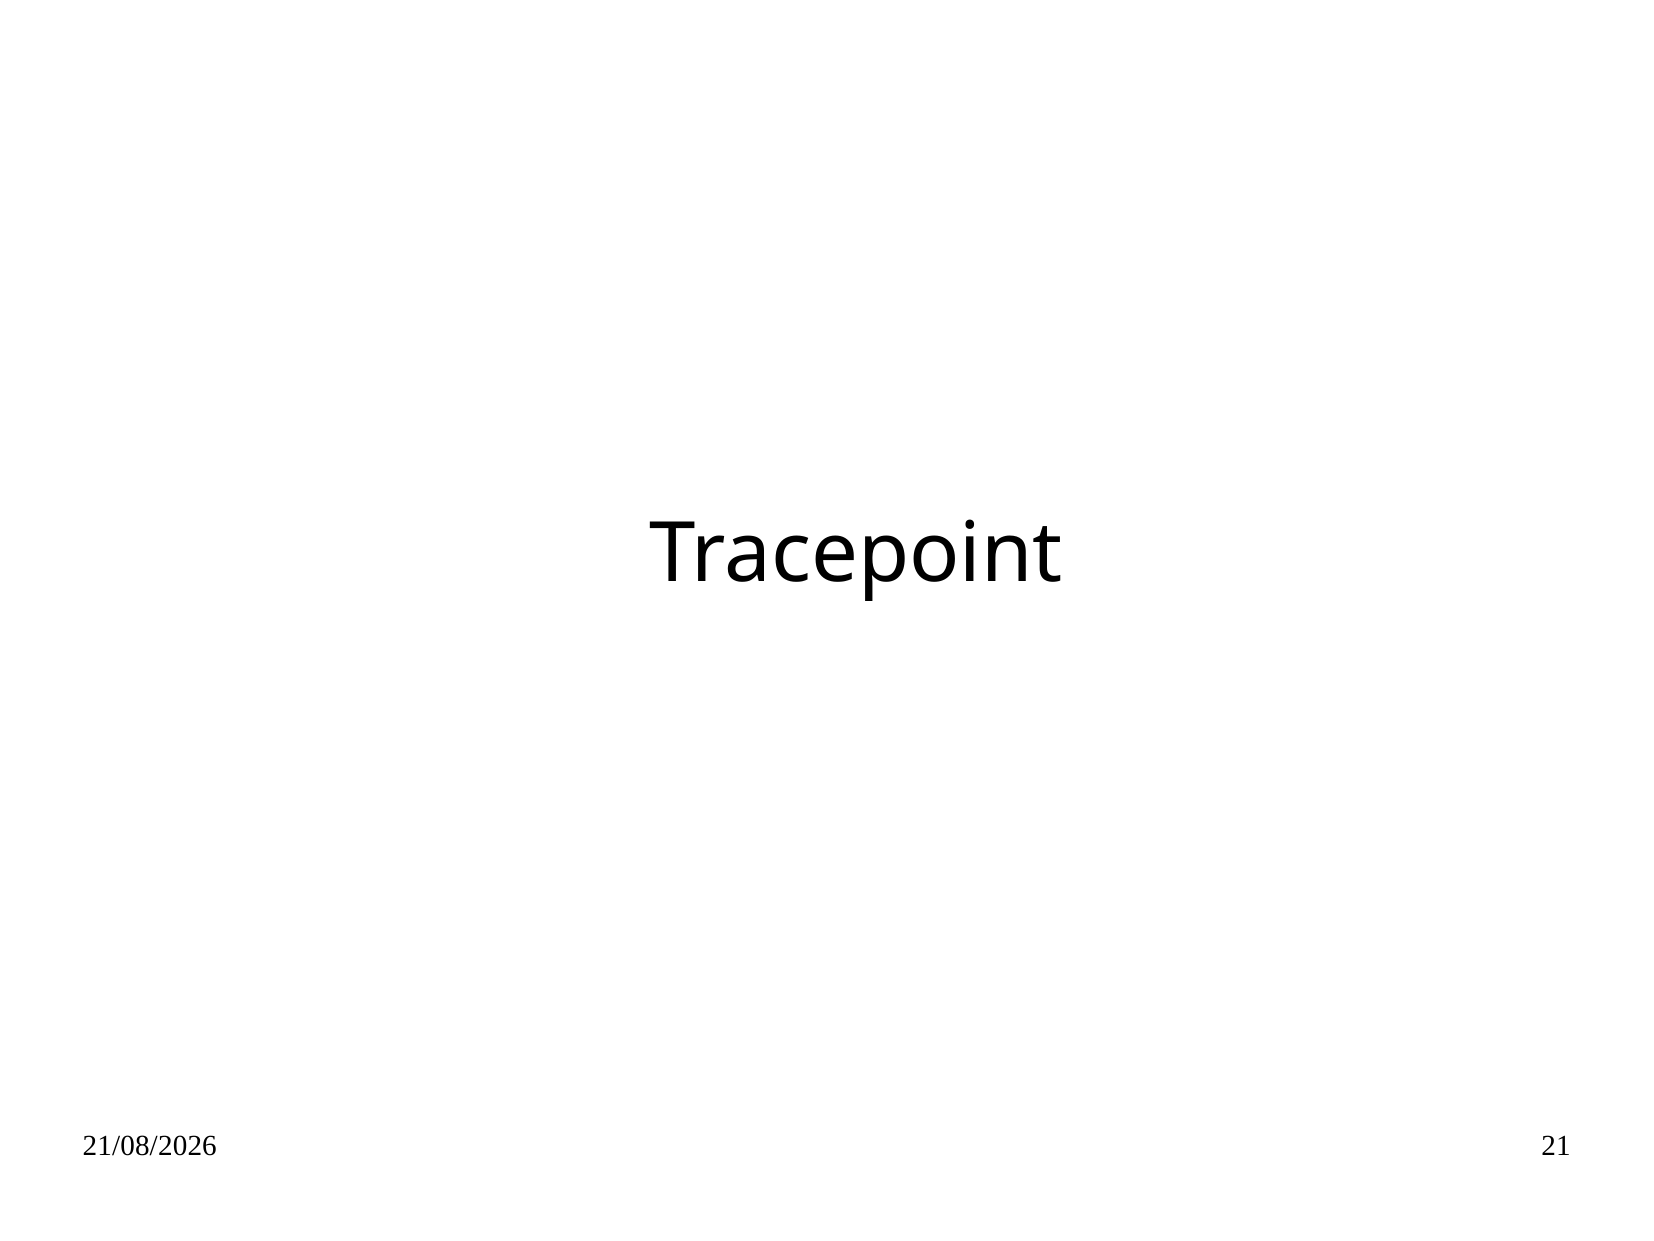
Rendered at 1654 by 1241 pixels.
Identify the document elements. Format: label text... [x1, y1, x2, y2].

subtitle Tracepoint [212, 198, 1501, 901]
